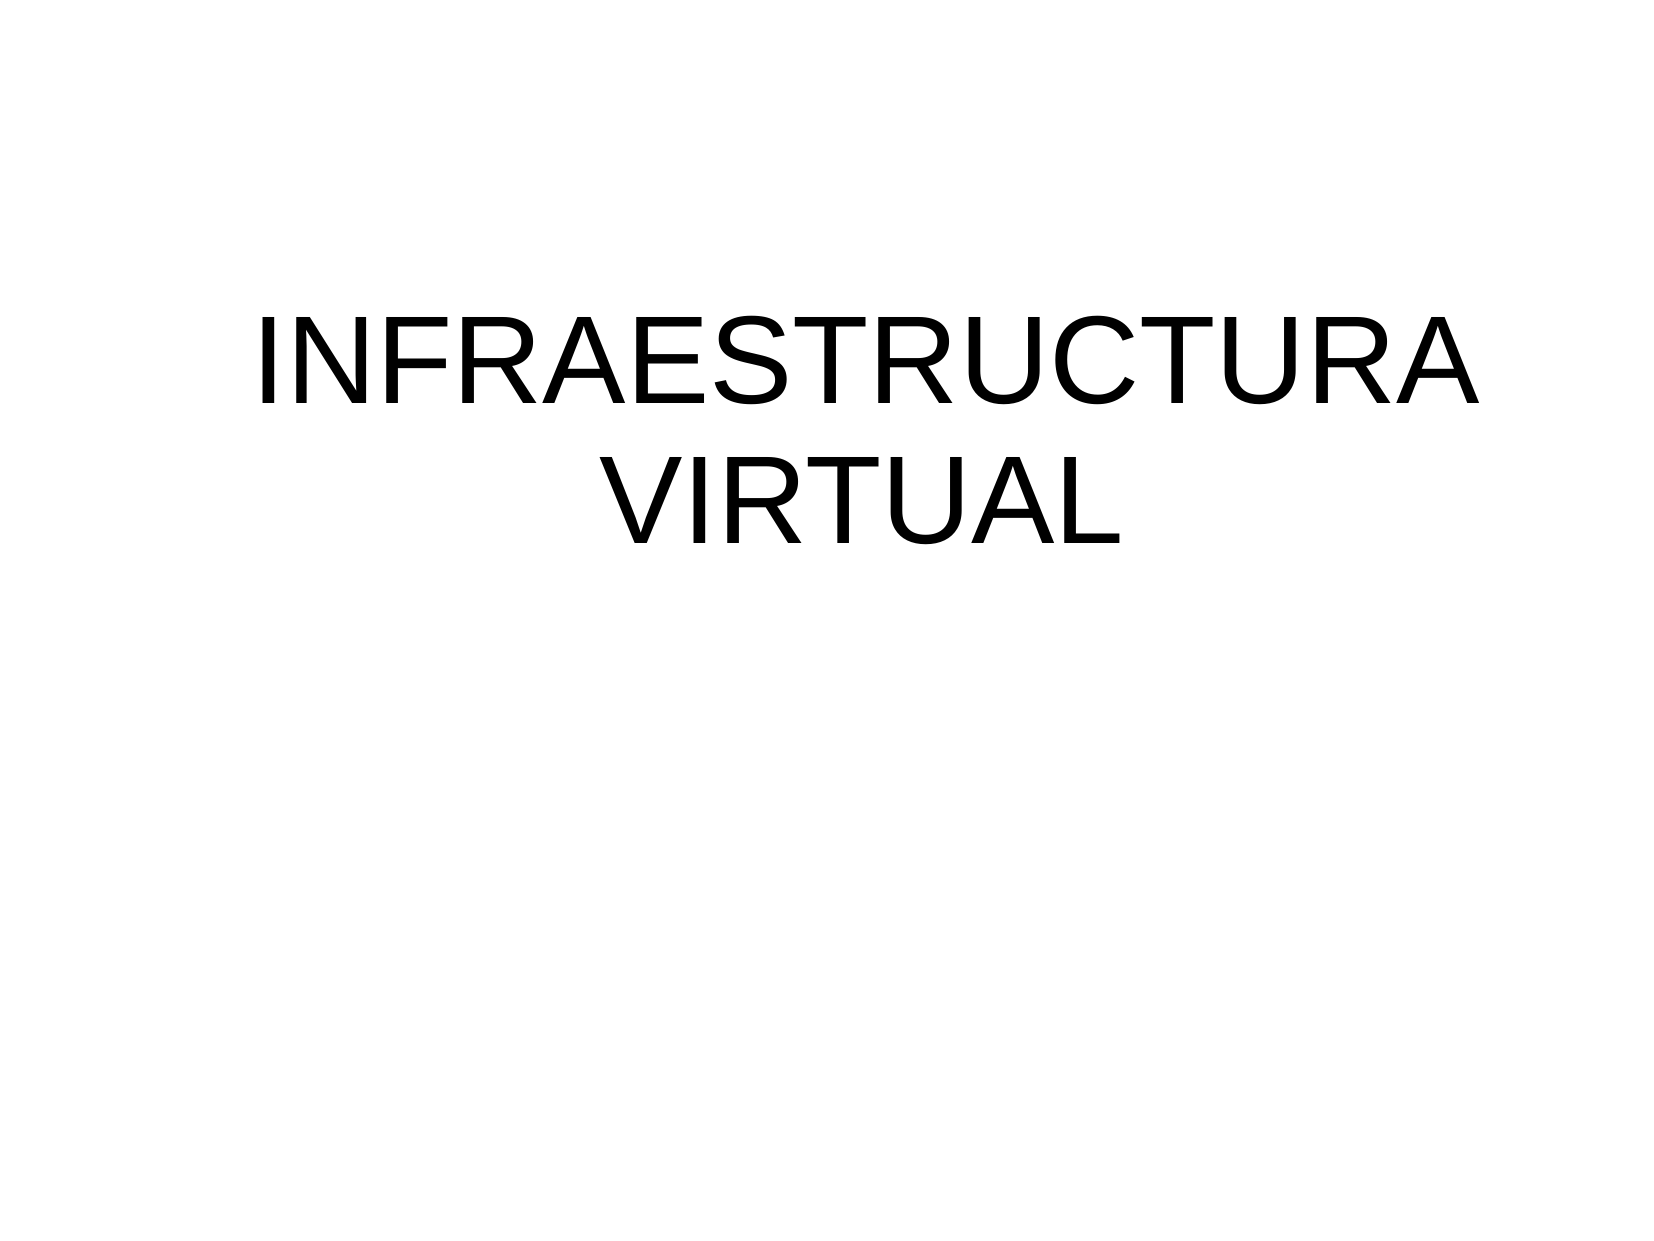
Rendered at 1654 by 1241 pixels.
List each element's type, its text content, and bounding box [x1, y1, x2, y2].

list INFRAESTRUCTURA VIRTUAL [82, 290, 1571, 1010]
